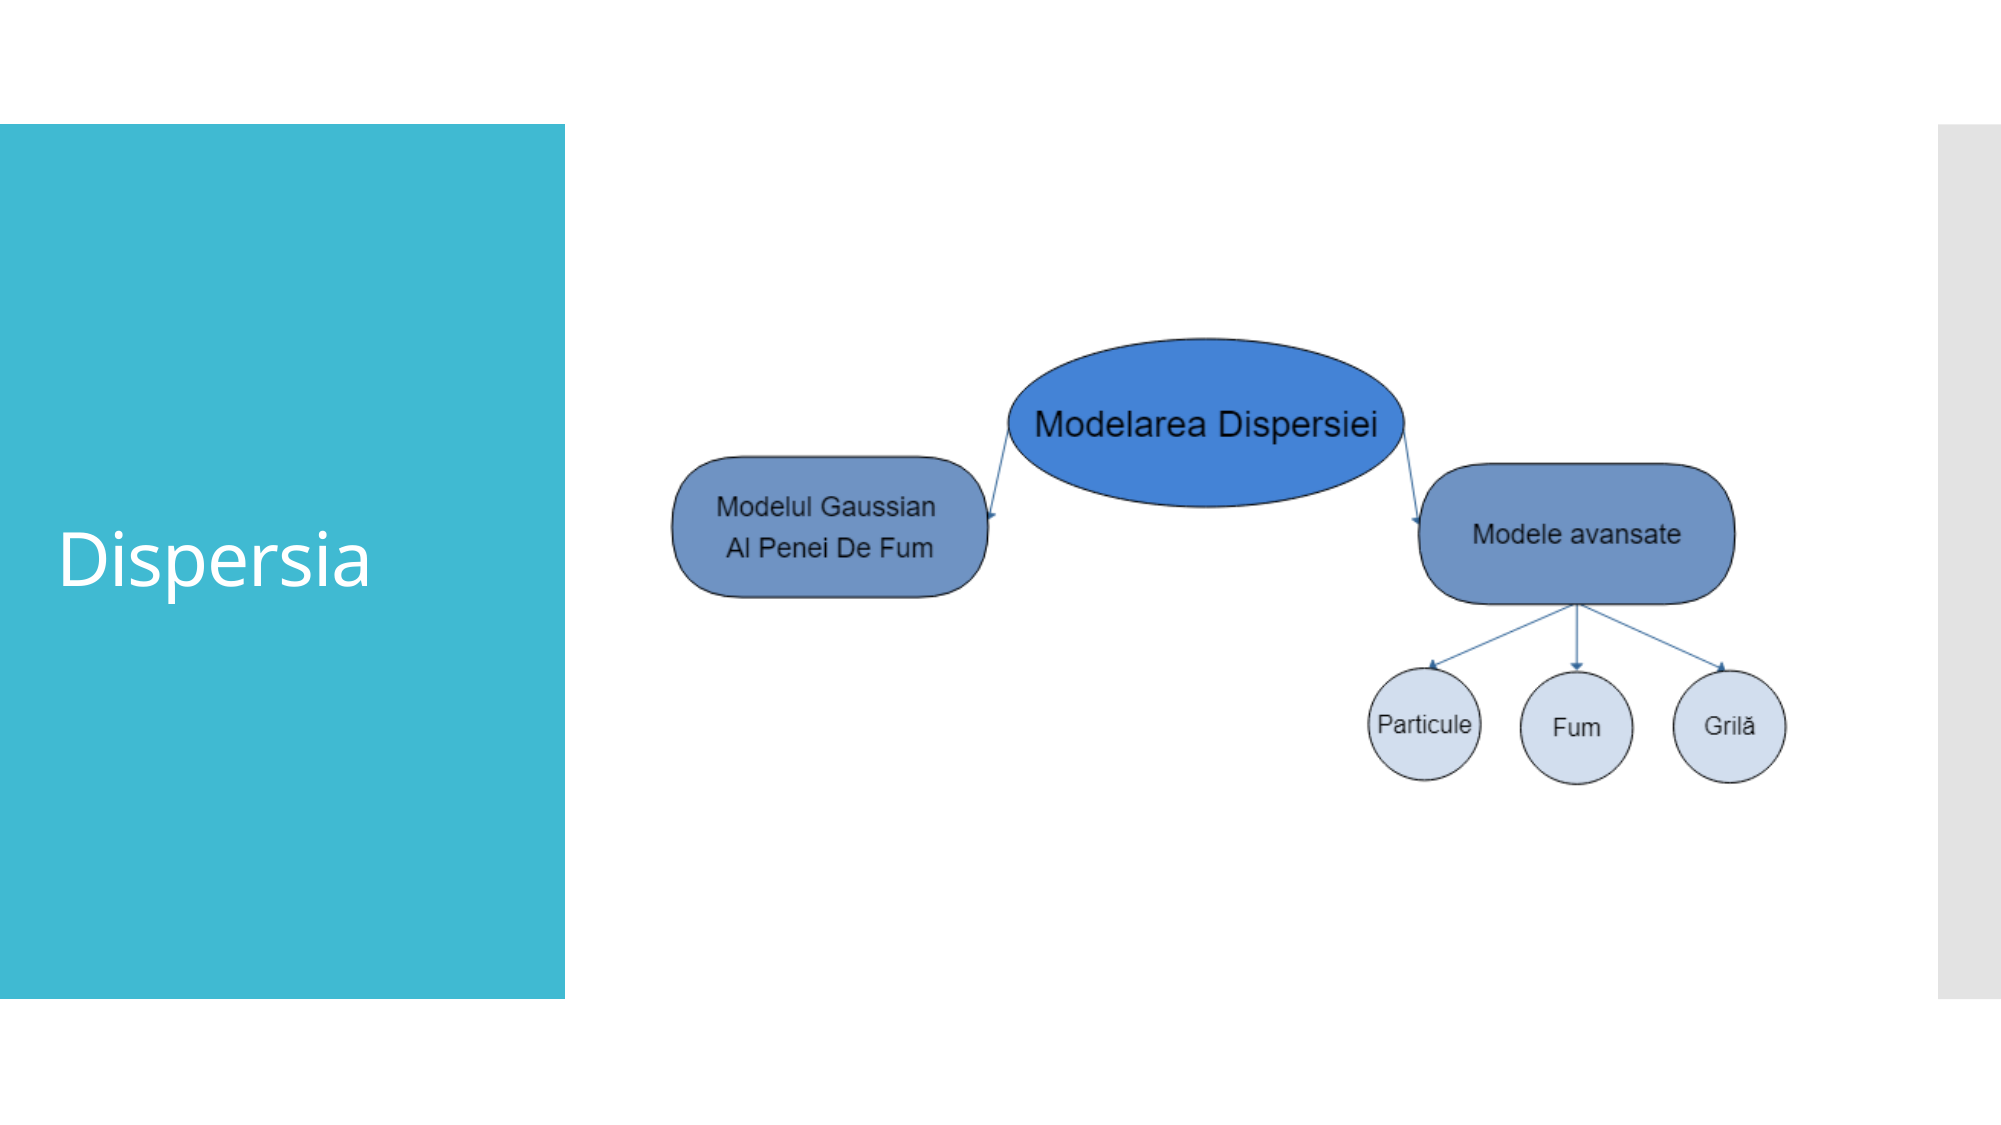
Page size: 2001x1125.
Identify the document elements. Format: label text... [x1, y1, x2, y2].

picture [634, 301, 1835, 823]
title Dispersia [41, 184, 526, 940]
